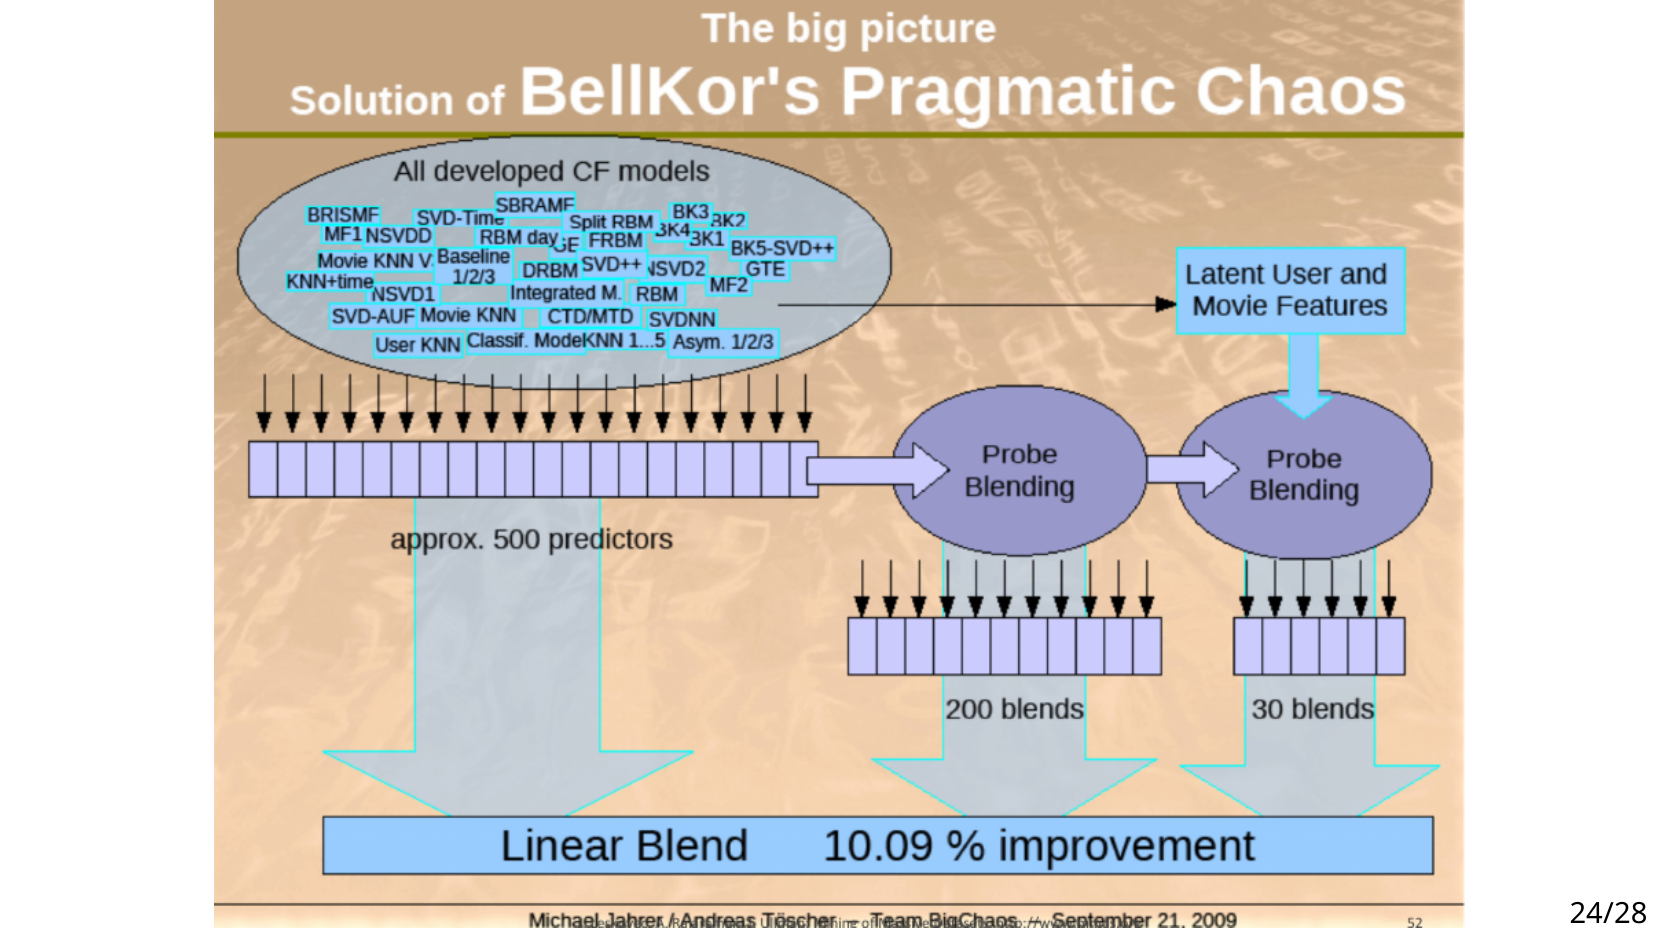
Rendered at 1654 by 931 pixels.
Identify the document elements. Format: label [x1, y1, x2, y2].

picture [214, 0, 1465, 928]
